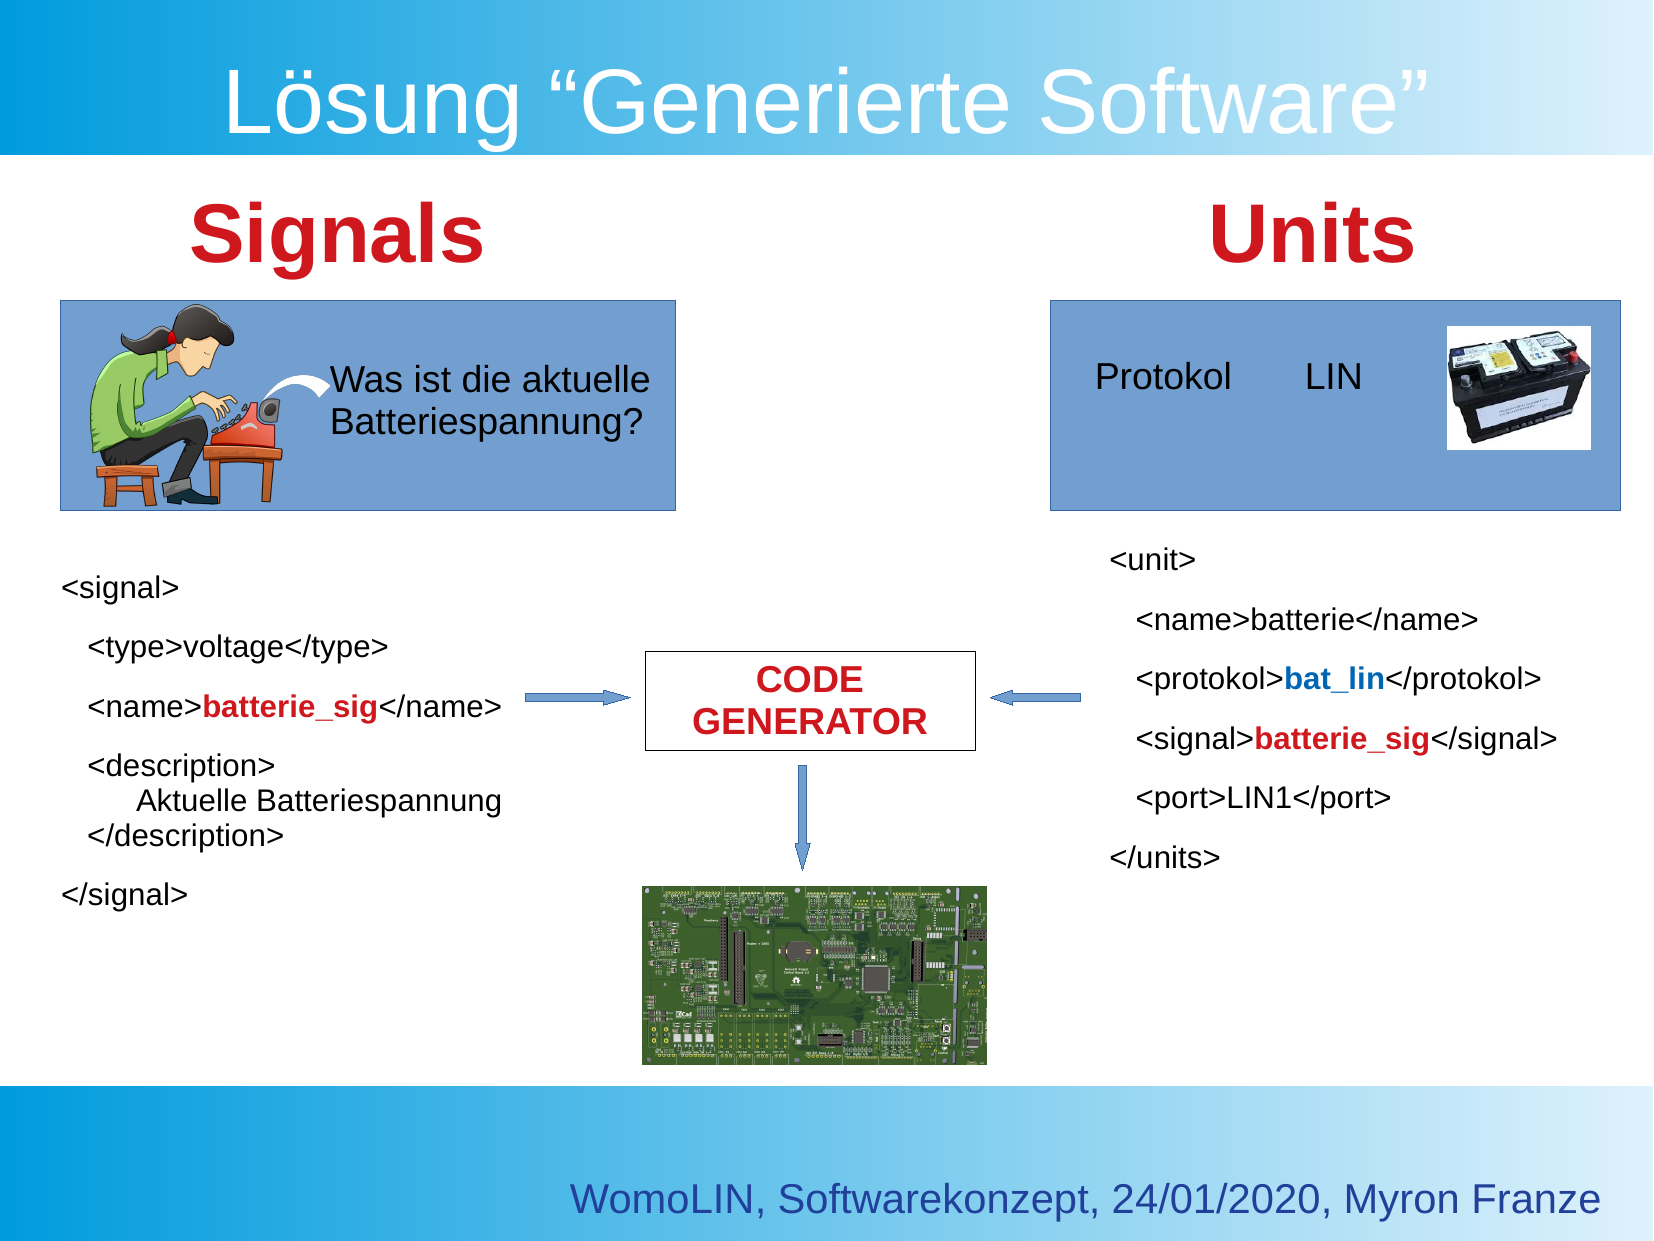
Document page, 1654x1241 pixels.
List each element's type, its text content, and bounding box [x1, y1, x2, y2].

title Lösung “Generierte Software” [82, 49, 1571, 155]
text_box Was ist die aktuelle Batteriespannung? [315, 351, 691, 451]
text_box <signal> <type>voltage</type> <name>batterie_sig</name> <description> Aktuelle Batteriespannung </description> </signal> [46, 562, 694, 920]
text_box [795, 765, 811, 871]
text_box CODE GENERATOR [645, 651, 976, 751]
text_box [60, 300, 676, 511]
text_box [990, 690, 1081, 706]
text_box WomoLIN, Softwarekonzept, 24/01/2020, Myron Franze [555, 1168, 1645, 1241]
picture [90, 304, 331, 507]
text_box LIN [1290, 348, 1396, 406]
text_box [1050, 300, 1621, 511]
picture [642, 886, 987, 1066]
text_box Signals [135, 180, 541, 288]
text_box Units [1185, 180, 1441, 288]
text_box Protokol [1080, 348, 1261, 406]
text_box <unit> <name>batterie</name> <protokol>bat_lin</protokol> <signal>batterie_sig</signal> <port>LIN1</port> </units> [1094, 535, 1650, 961]
picture [1447, 326, 1591, 451]
text_box [525, 690, 631, 706]
